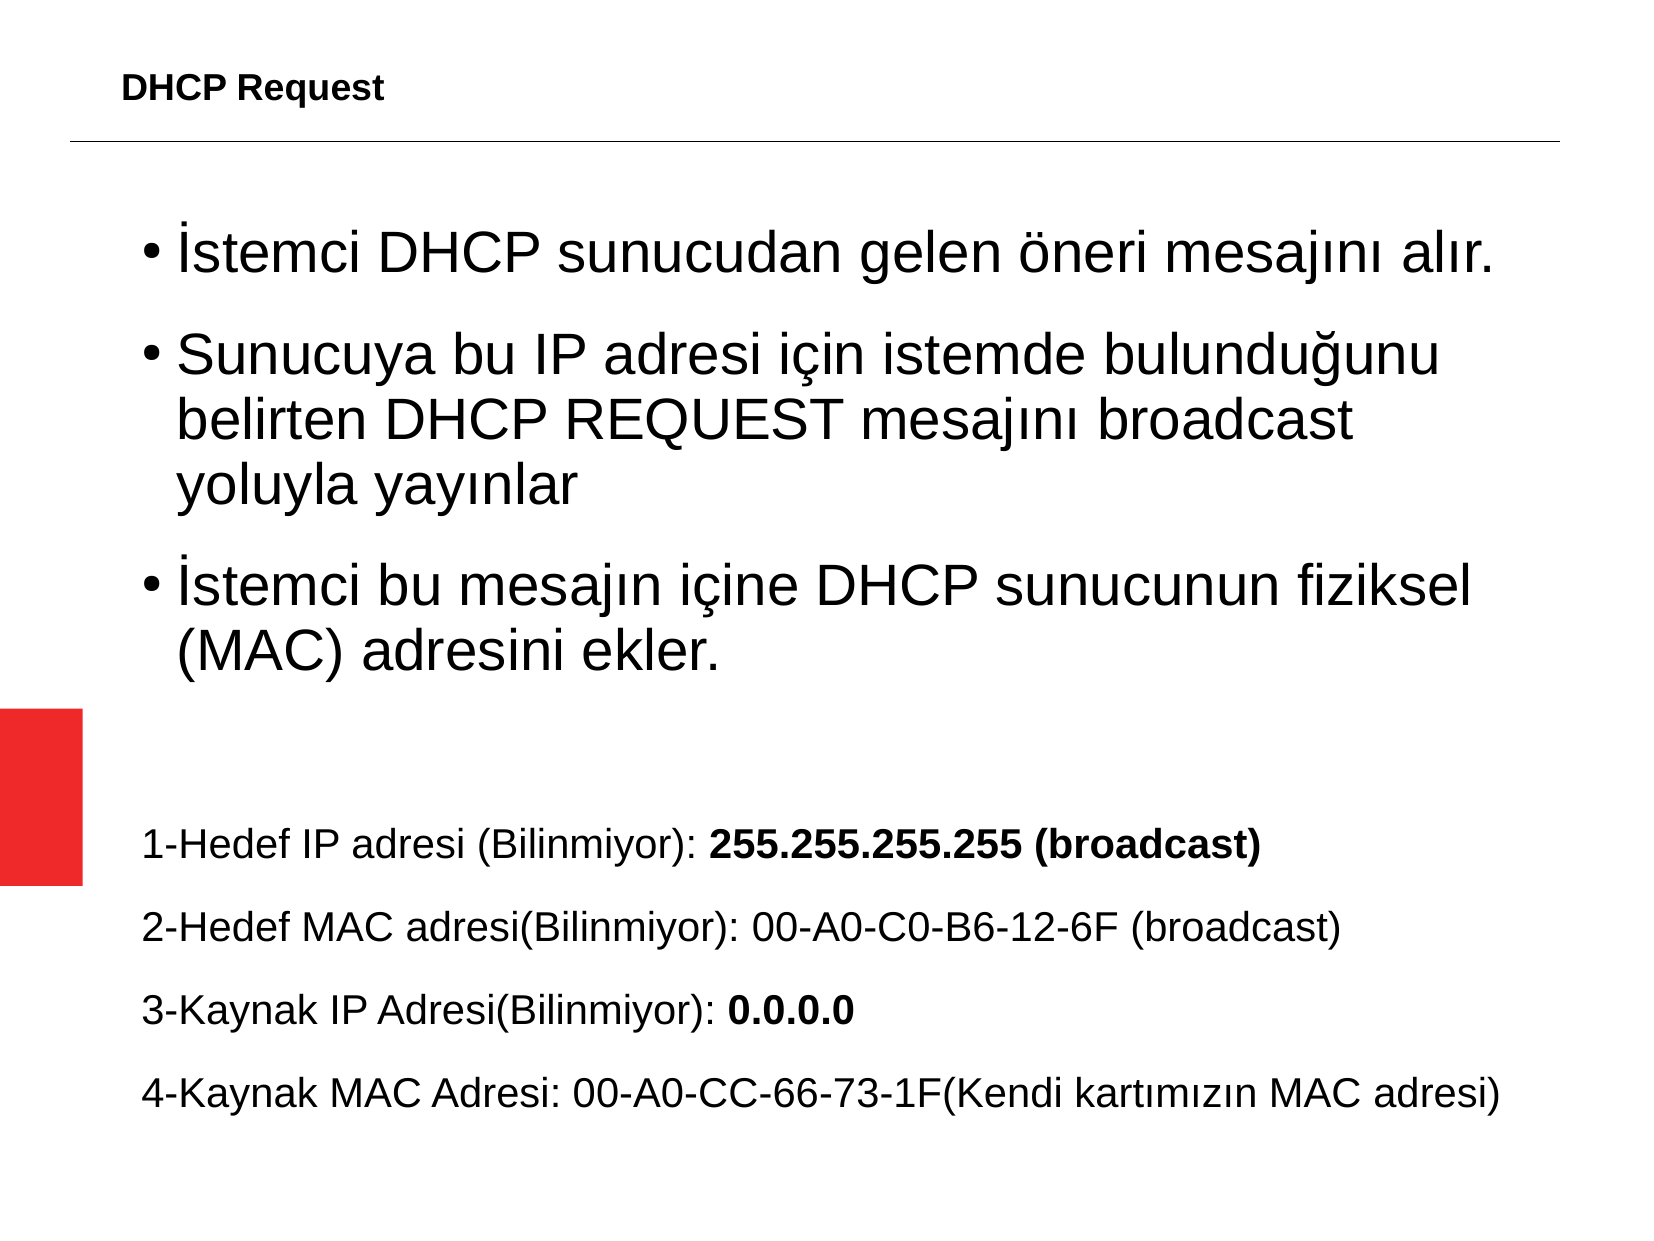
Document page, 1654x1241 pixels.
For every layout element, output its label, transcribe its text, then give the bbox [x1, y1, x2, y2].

text_box İstemci DHCP sunucudan gelen öneri mesajını alır. Sunucuya bu IP adresi için istemde bulunduğunu belirten DHCP REQUEST mesajını broadcast yoluyla yayınlar İstemci bu mesajın içine DHCP sunucunun fiziksel (MAC) adresini ekler. 1-Hedef IP adresi (Bilinmiyor): 255.255.255.255 (broadcast) 2-Hedef MAC adresi(Bilinmiyor): 00-A0-C0-B6-12-6F (broadcast) 3-Kaynak IP Adresi(Bilinmiyor): 0.0.0.0 4-Kaynak MAC Adresi: 00-A0-CC-66-73-1F(Kendi kartımızın MAC adresi) [126, 212, 1548, 1124]
text_box DHCP Request [106, 59, 1536, 116]
